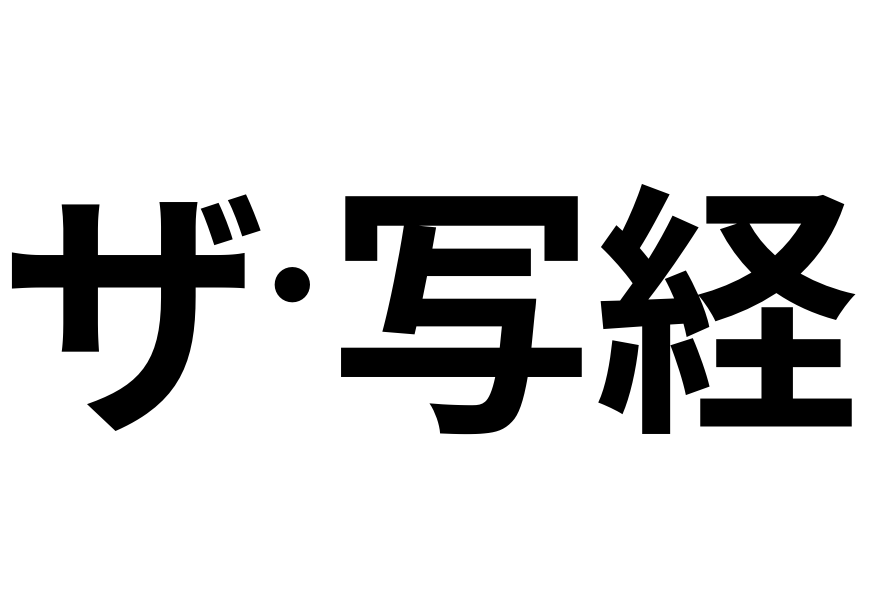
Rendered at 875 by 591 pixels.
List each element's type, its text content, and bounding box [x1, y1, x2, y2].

text_box ザ 写経 [0, 94, 874, 414]
text_box ・ [194, 147, 361, 347]
